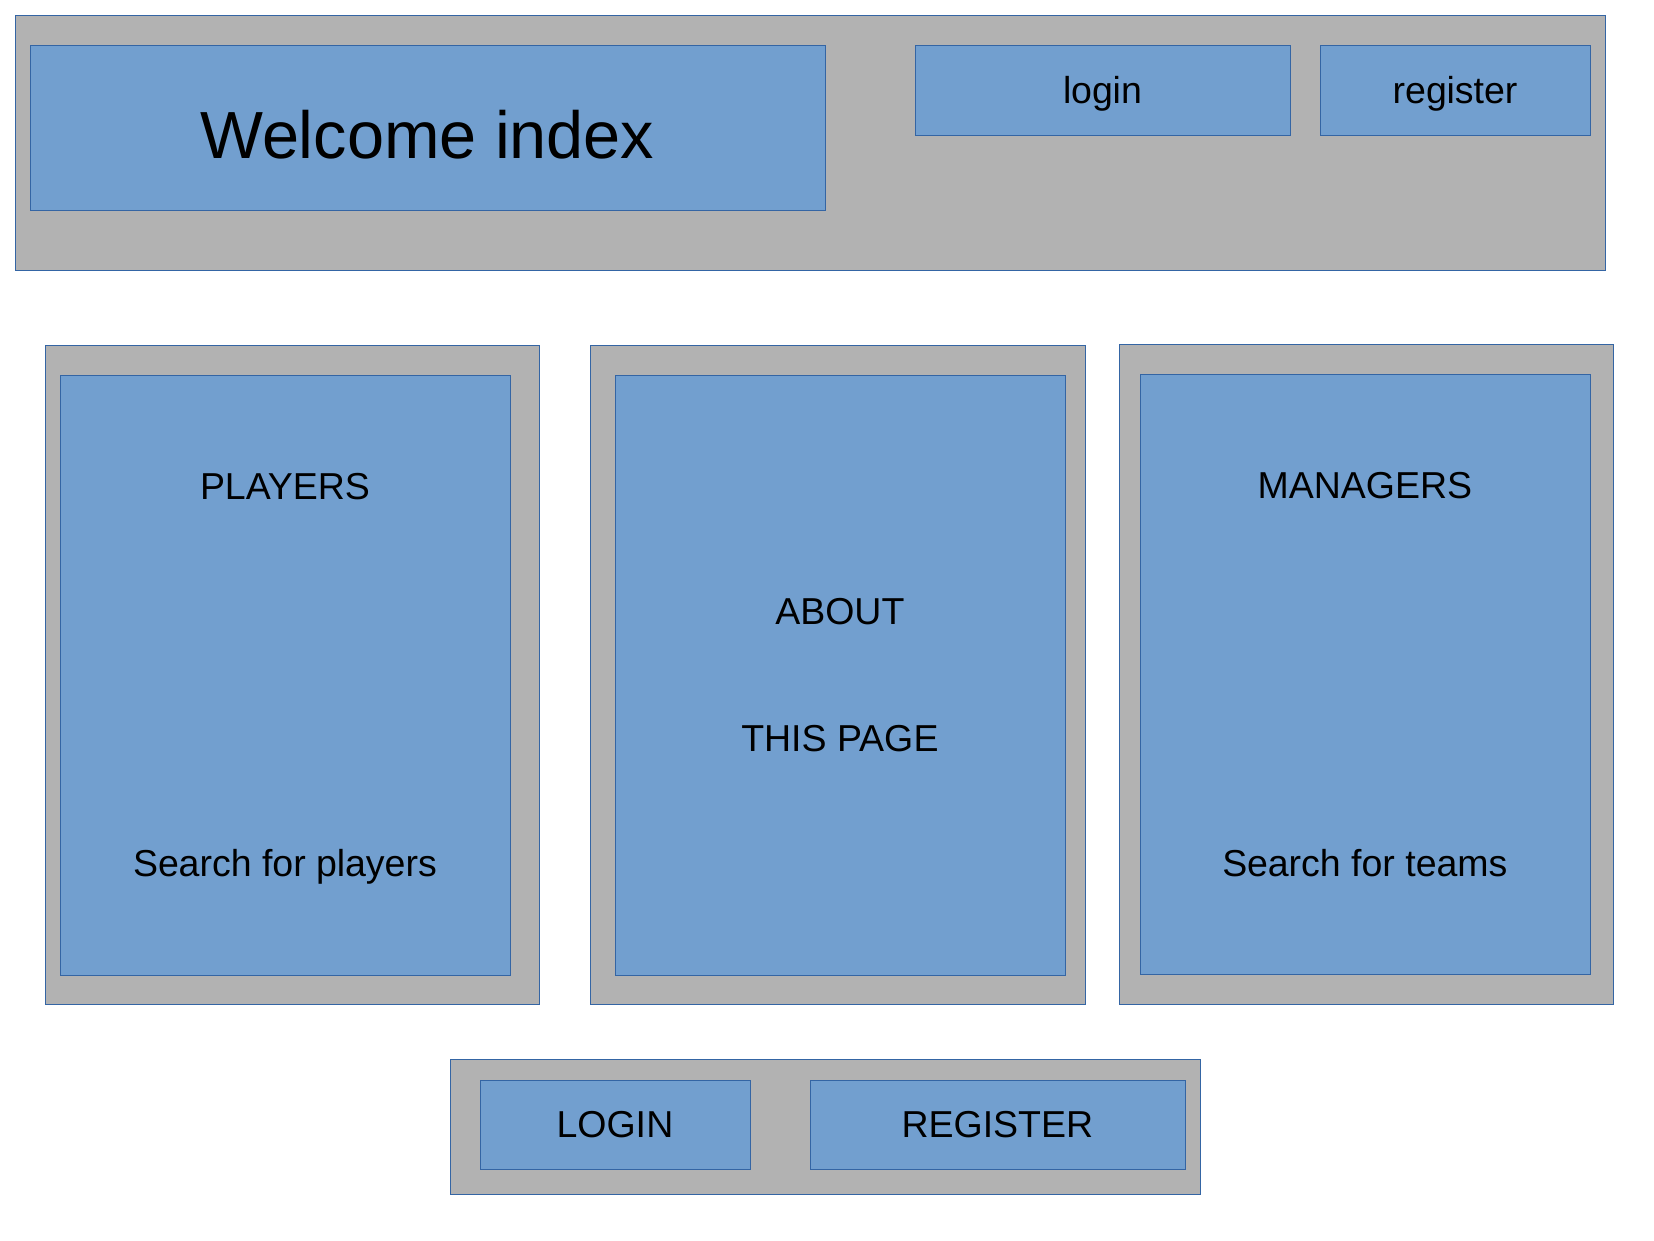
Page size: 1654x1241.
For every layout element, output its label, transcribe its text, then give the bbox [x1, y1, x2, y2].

text_box [45, 345, 540, 1005]
text_box MANAGERS Search for teams [1140, 374, 1591, 975]
text_box ABOUT THIS PAGE [615, 375, 1066, 976]
text_box login [915, 45, 1291, 136]
text_box PLAYERS Search for players [60, 375, 511, 976]
text_box register [1320, 45, 1591, 136]
text_box LOGIN [480, 1080, 751, 1170]
text_box [1119, 344, 1614, 1005]
text_box [590, 345, 1086, 1005]
text_box REGISTER [810, 1080, 1186, 1170]
text_box [450, 1059, 1201, 1195]
text_box Welcome index [30, 45, 826, 226]
text_box [15, 15, 1606, 271]
